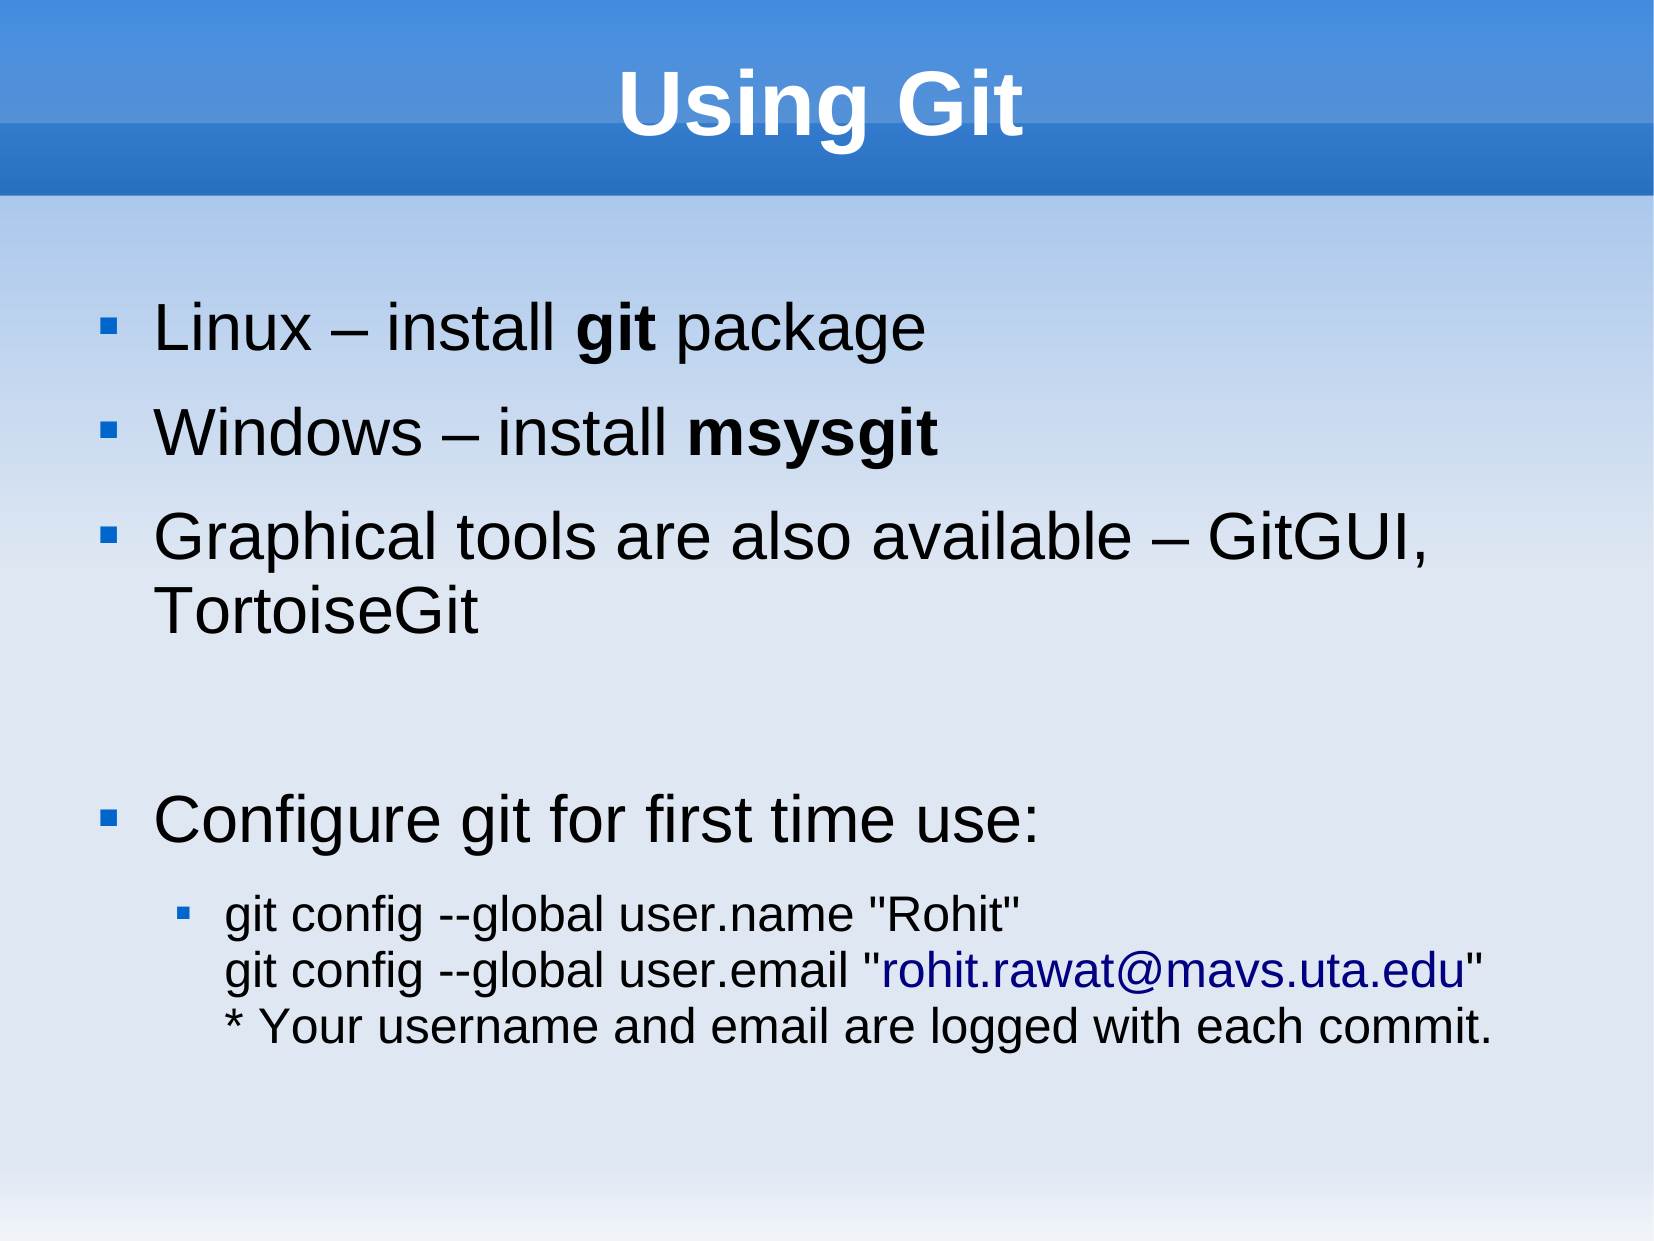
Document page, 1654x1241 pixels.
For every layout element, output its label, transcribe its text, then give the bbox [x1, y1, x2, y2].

title Using Git [76, 0, 1565, 208]
picture [0, 0, 1654, 1241]
list Linux – install git package Windows – install msysgit Graphical tools are also available – GitGUI, TortoiseGit Configure git for first time use: git config --global user.name "Rohit" git config --global user.email "rohit.rawat@mavs.uta.edu" * Your username and email are logged with each commit. [82, 290, 1571, 1109]
